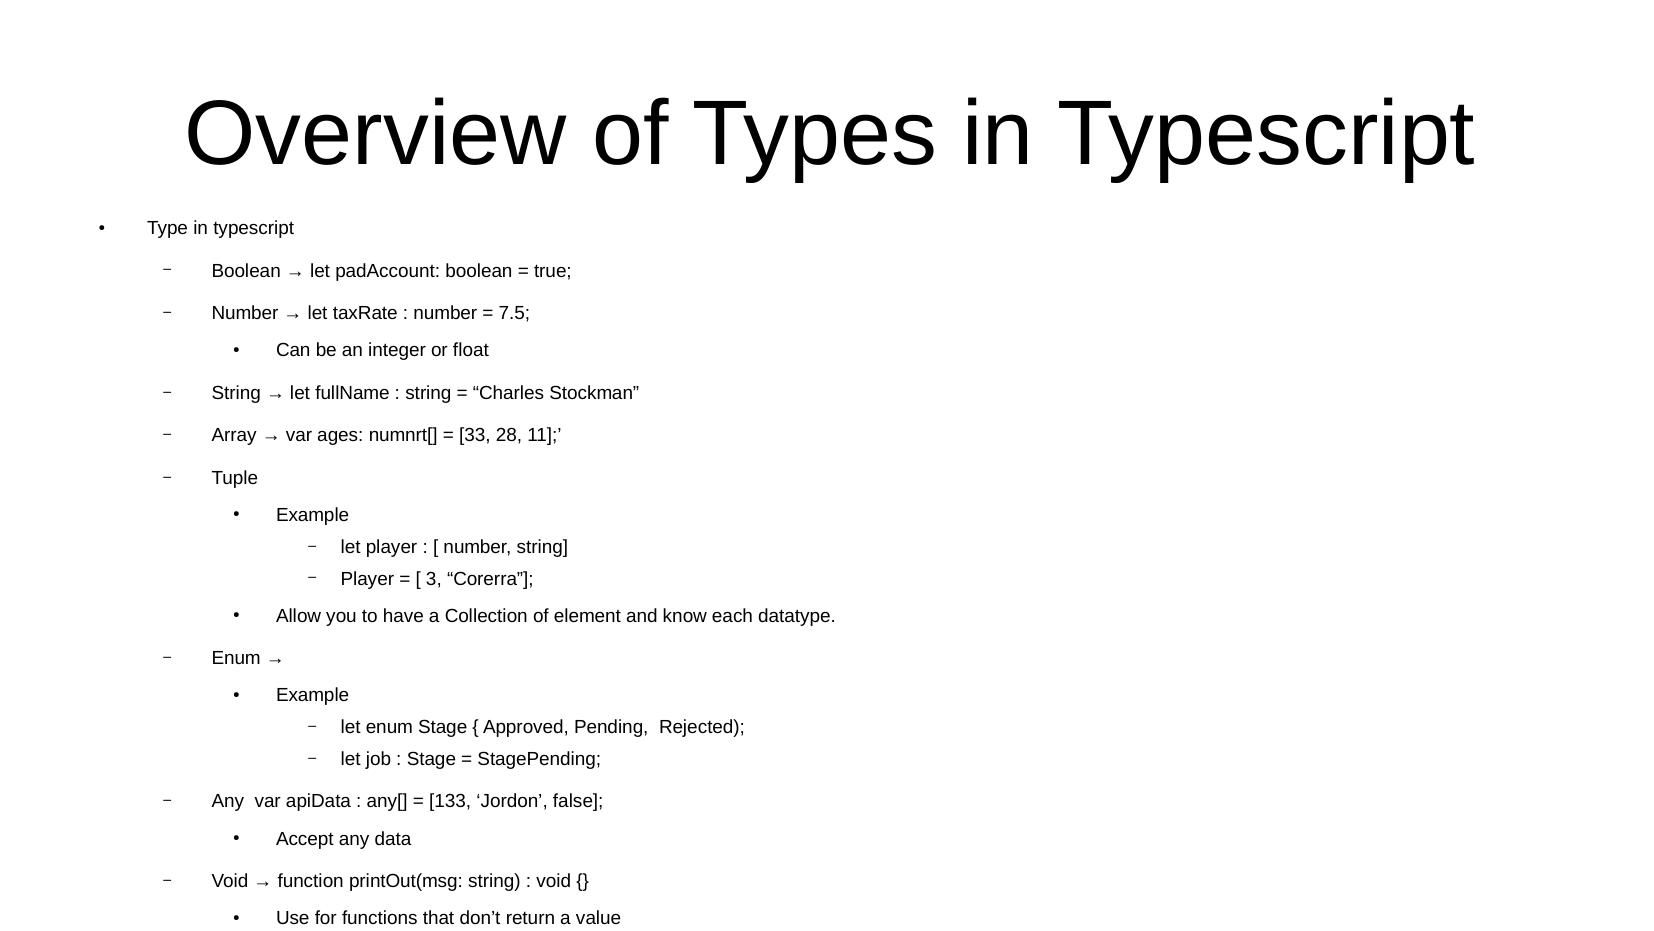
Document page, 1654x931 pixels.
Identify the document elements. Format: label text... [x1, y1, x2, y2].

list Type in typescript Boolean → let padAccount: boolean = true; Number → let taxRate : number = 7.5; Can be an integer or float String → let fullName : string = “Charles Stockman” Array → var ages: numnrt[] = [33, 28, 11];’ Tuple Example let player : [ number, string] Player = [ 3, “Corerra”]; Allow you to have a Collection of element and know each datatype. Enum → Example let enum Stage { Approved, Pending, Rejected); let job : Stage = StagePending; Any var apiData : any[] = [133, ‘Jordon’, false]; Accept any data Void → function printOut(msg: string) : void {} Use for functions that don’t return a value [82, 217, 1576, 931]
title Overview of Types in Typescript [86, 54, 1576, 211]
